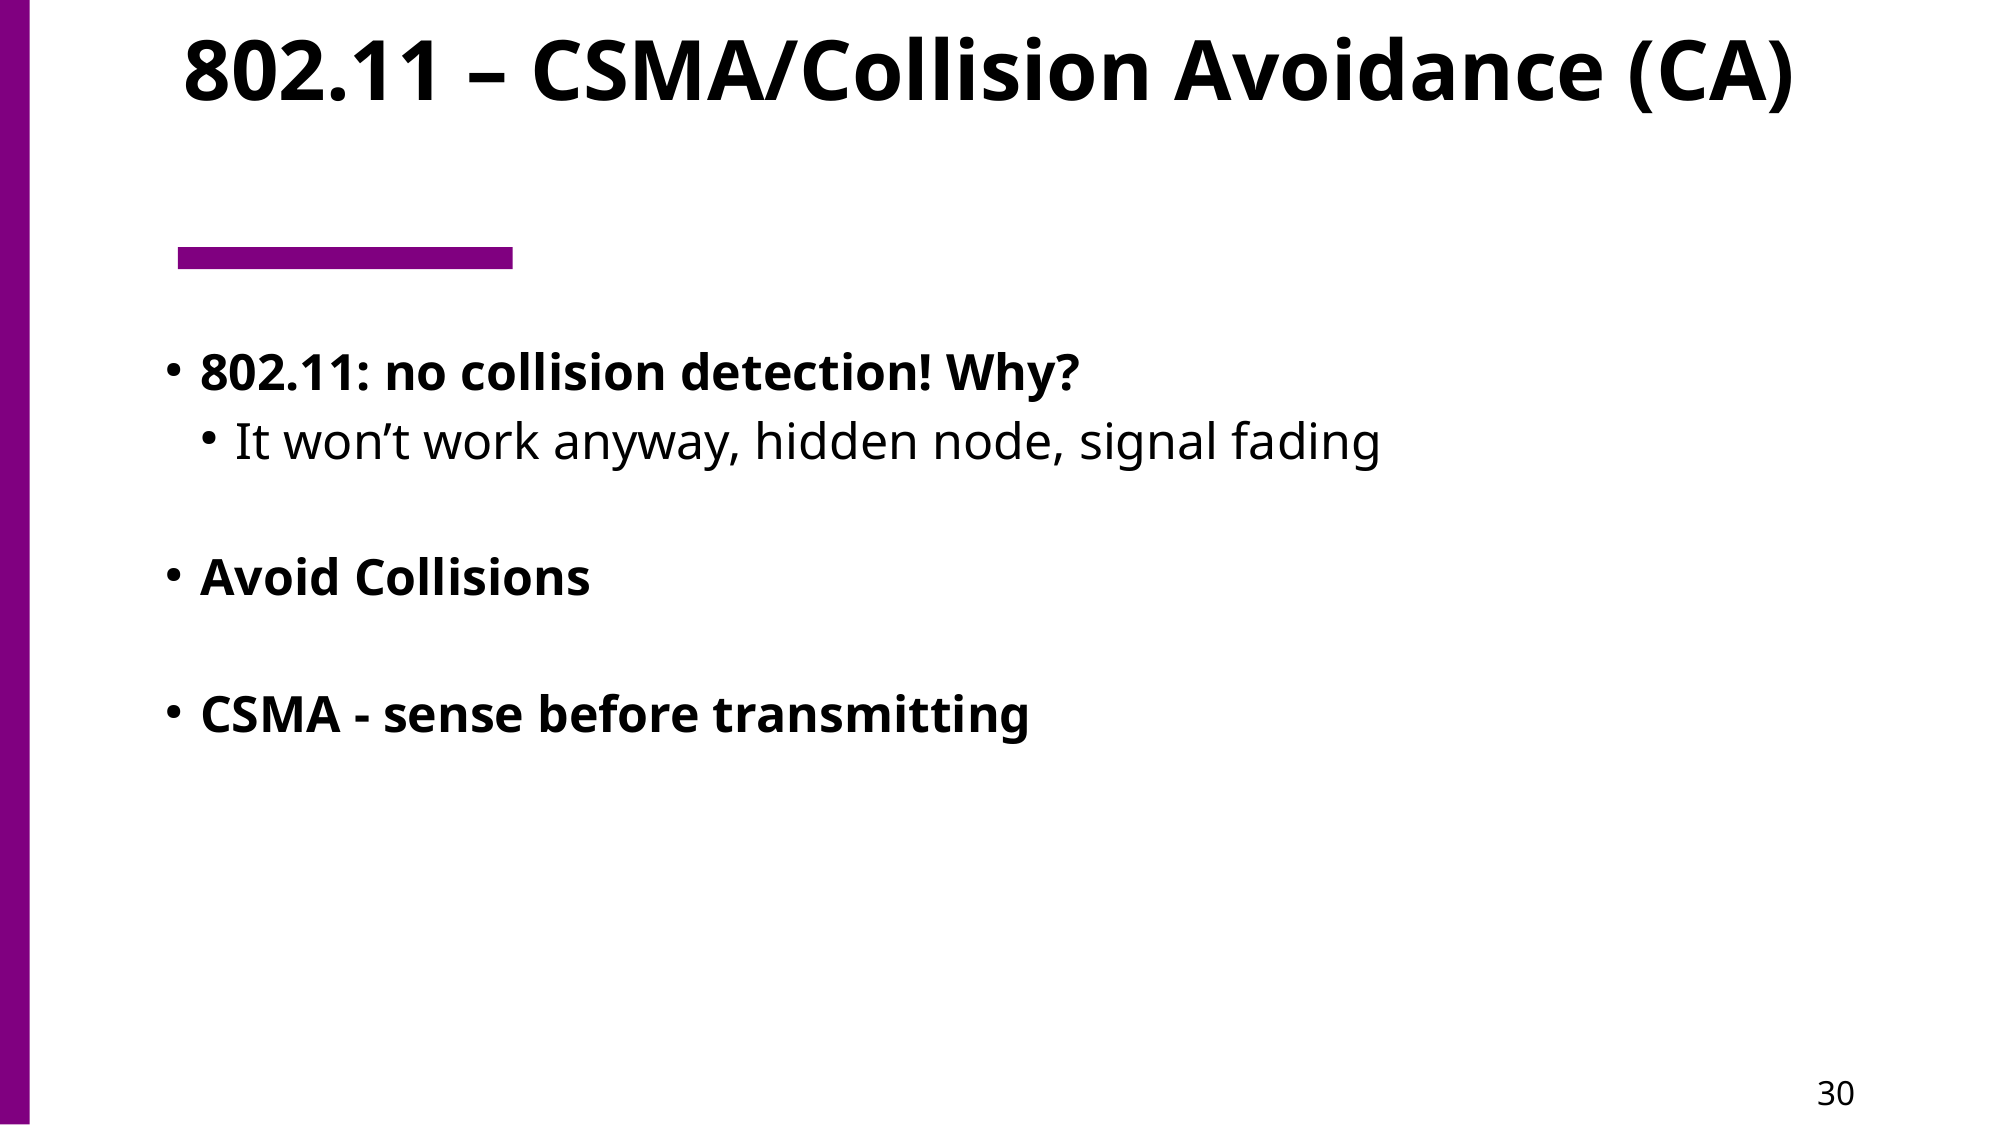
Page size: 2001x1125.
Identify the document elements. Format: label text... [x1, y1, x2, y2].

text_box 802.11: no collision detection! Why? It won’t work anyway, hidden node, signal fading Avoid Collisions CSMA - sense before transmitting [150, 329, 1561, 833]
title 802.11 – CSMA/Collision Avoidance (CA) [133, 0, 1946, 126]
